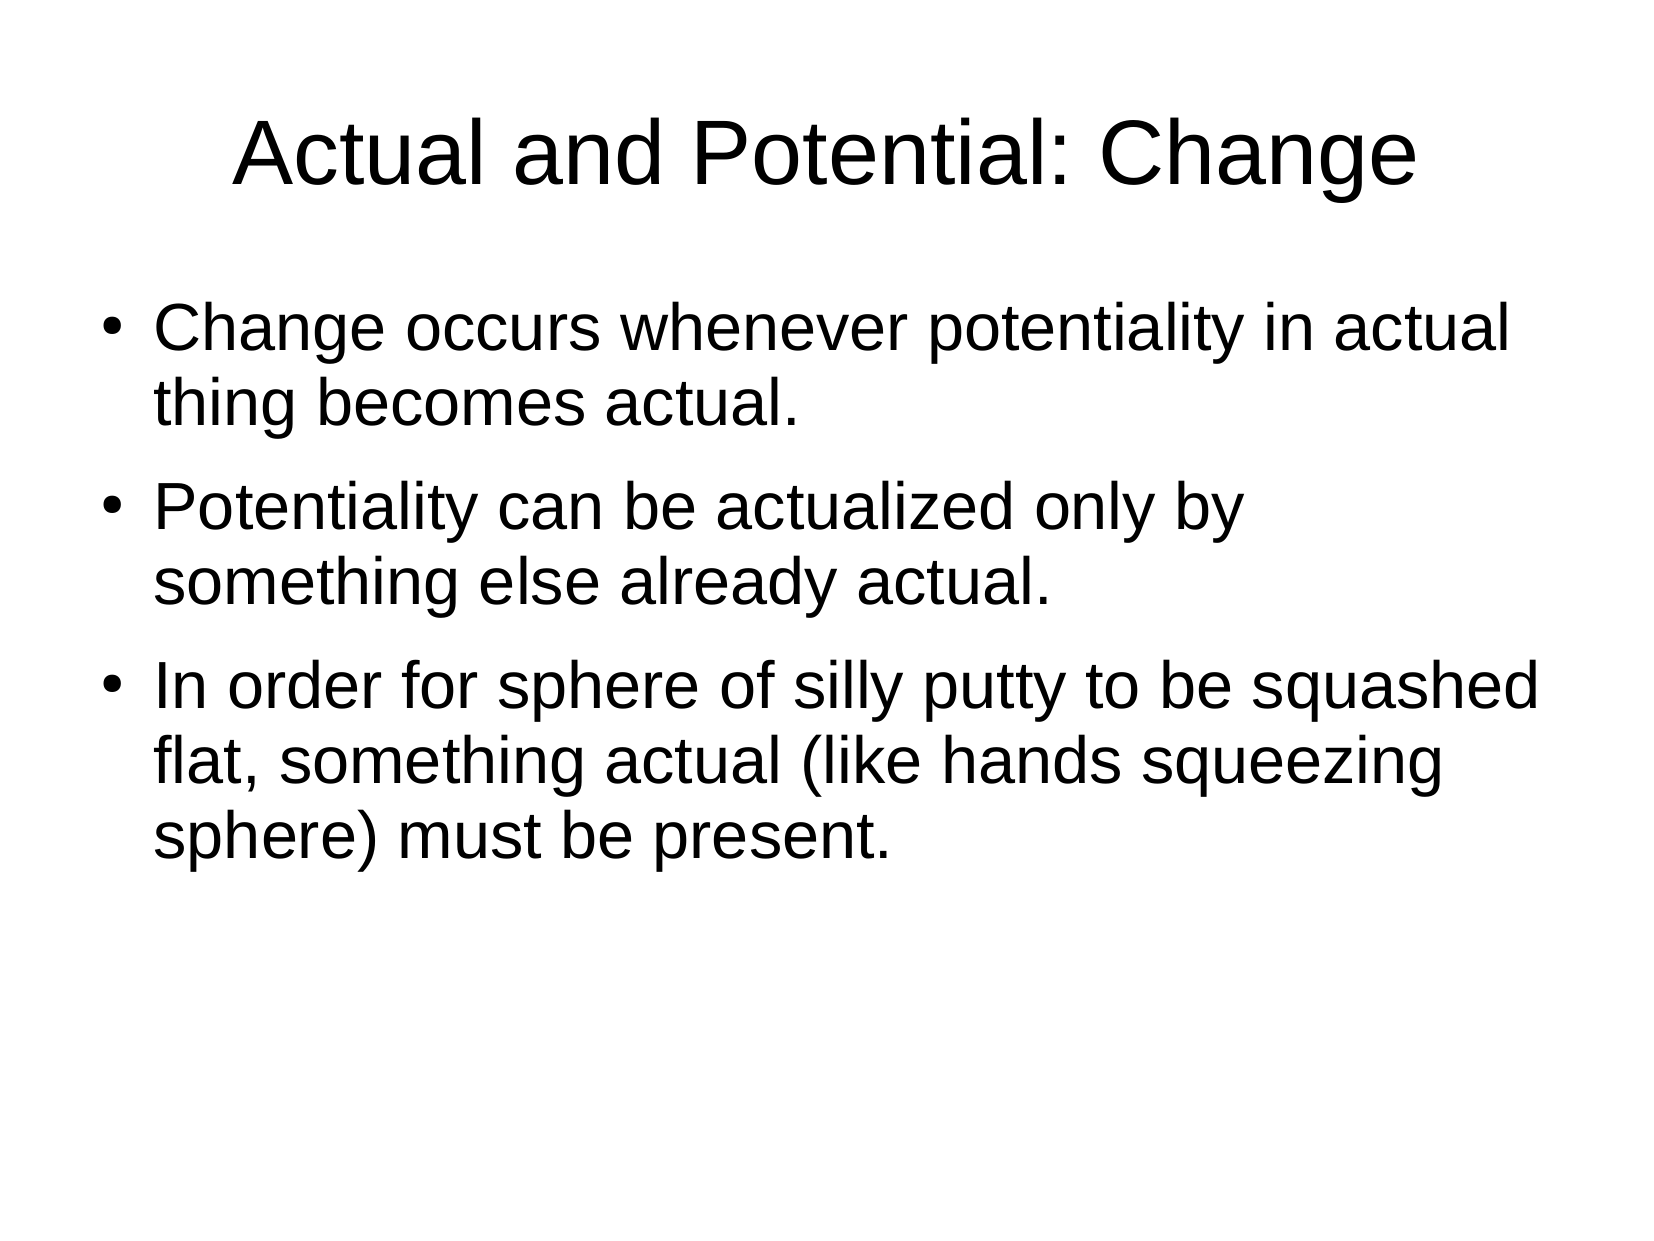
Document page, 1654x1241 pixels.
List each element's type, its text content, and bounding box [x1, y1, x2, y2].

list Change occurs whenever potentiality in actual thing becomes actual. Potentiality can be actualized only by something else already actual. In order for sphere of silly putty to be squashed flat, something actual (like hands squeezing sphere) must be present. [82, 290, 1571, 1171]
title Actual and Potential: Change [82, 49, 1571, 257]
